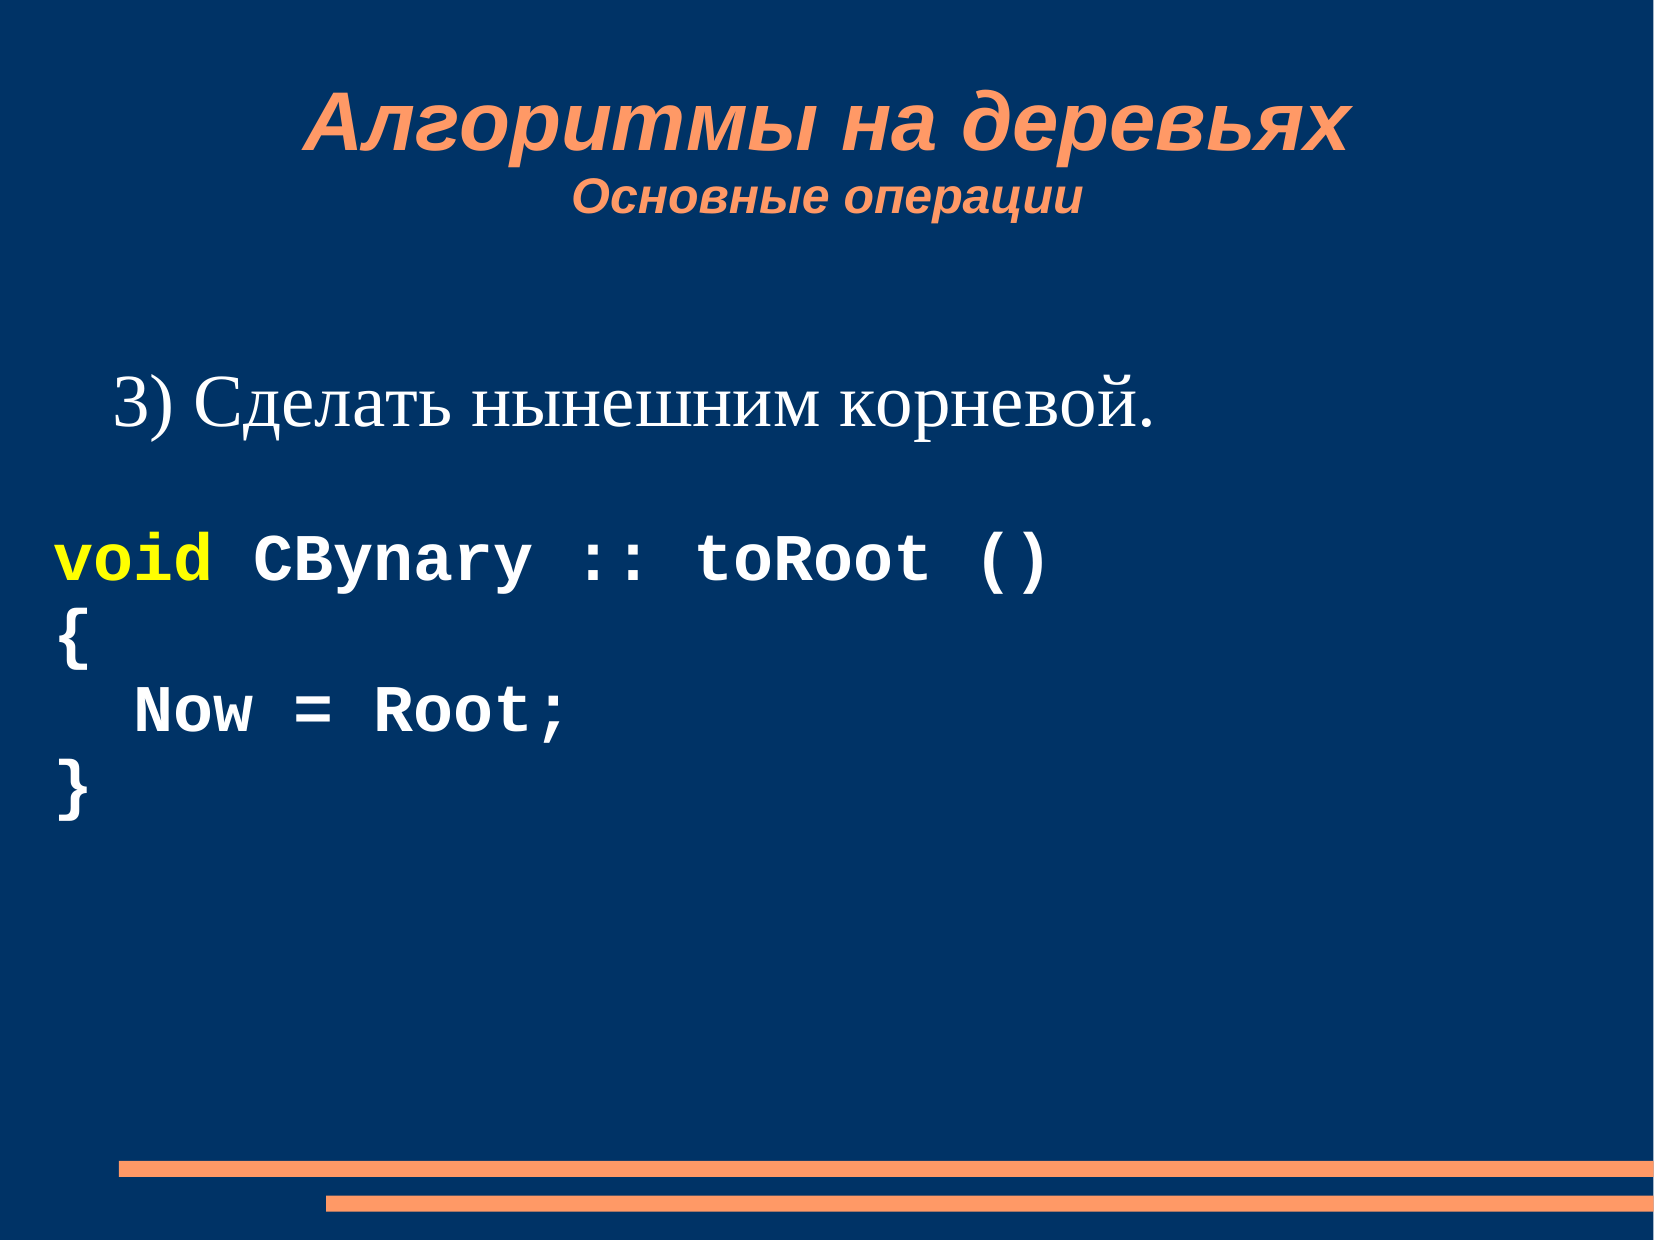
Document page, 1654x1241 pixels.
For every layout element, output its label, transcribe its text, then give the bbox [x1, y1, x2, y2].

title Алгоритмы на деревьях Основные операции [121, 46, 1534, 254]
subtitle 3) Сделать нынешним корневой. void CBynary :: toRoot () { Now = Root; } [53, 324, 1613, 863]
